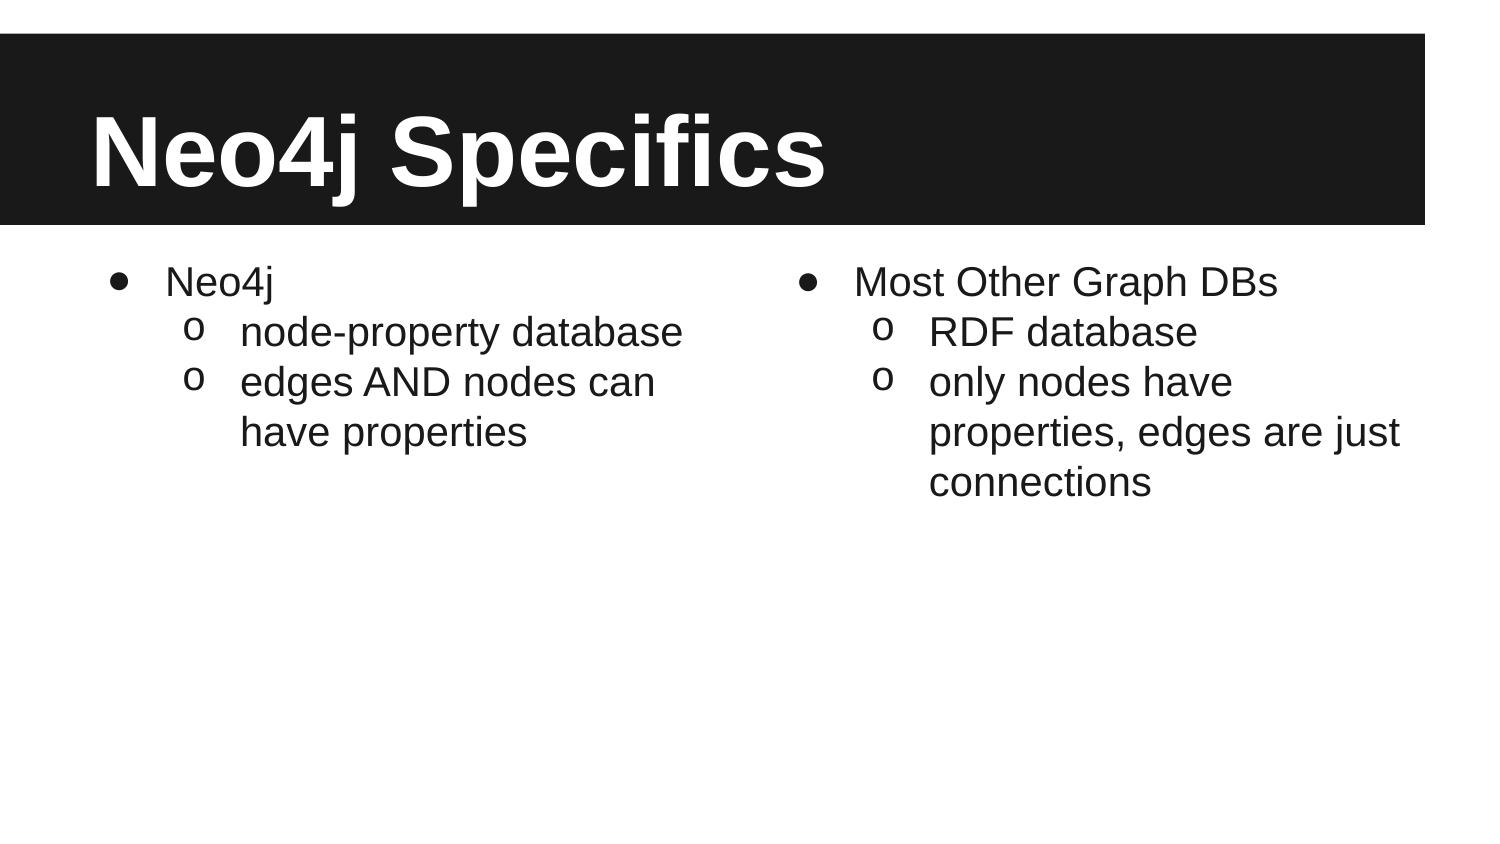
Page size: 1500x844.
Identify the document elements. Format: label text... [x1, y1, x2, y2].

title Neo4j Specifics [75, 33, 1425, 221]
list Neo4j node-property database edges AND nodes can have properties [75, 239, 737, 808]
list Most Other Graph DBs RDF database only nodes have properties, edges are just connections [763, 239, 1425, 809]
